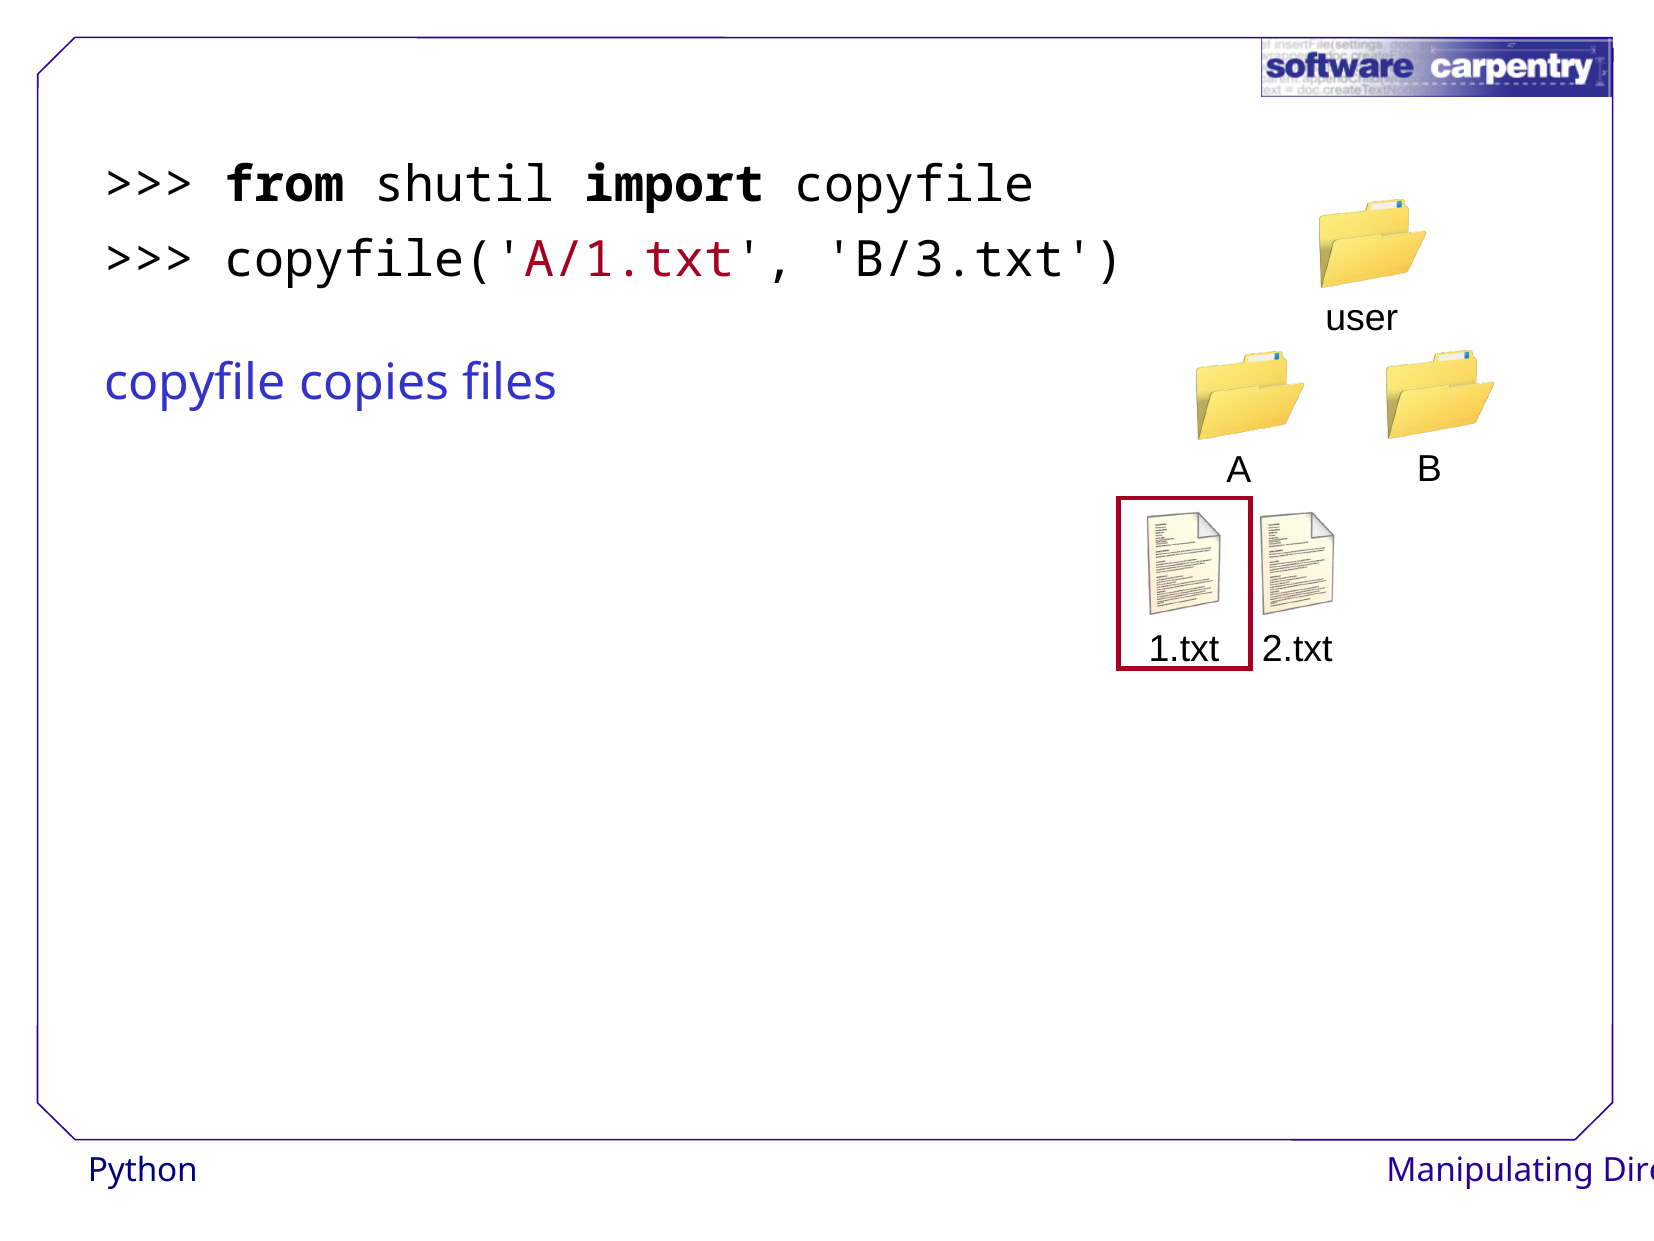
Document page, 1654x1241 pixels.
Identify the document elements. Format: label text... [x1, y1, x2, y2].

text_box copyfile copies files [89, 327, 809, 422]
picture [1315, 185, 1430, 301]
text_box >>> from shutil import copyfile >>> copyfile('A/1.txt', 'B/3.txt') [89, 128, 1512, 1037]
picture [1253, 505, 1355, 620]
picture [1192, 337, 1308, 453]
text_box A [1211, 453, 1267, 499]
text_box 1.txt [1133, 671, 1235, 678]
picture [1127, 505, 1248, 620]
text_box 2.txt [1246, 620, 1348, 678]
picture [1261, 39, 1613, 97]
text_box 1.txt [1133, 620, 1235, 666]
picture [1382, 336, 1498, 452]
text_box user [1310, 289, 1414, 347]
text_box B [1402, 452, 1457, 499]
